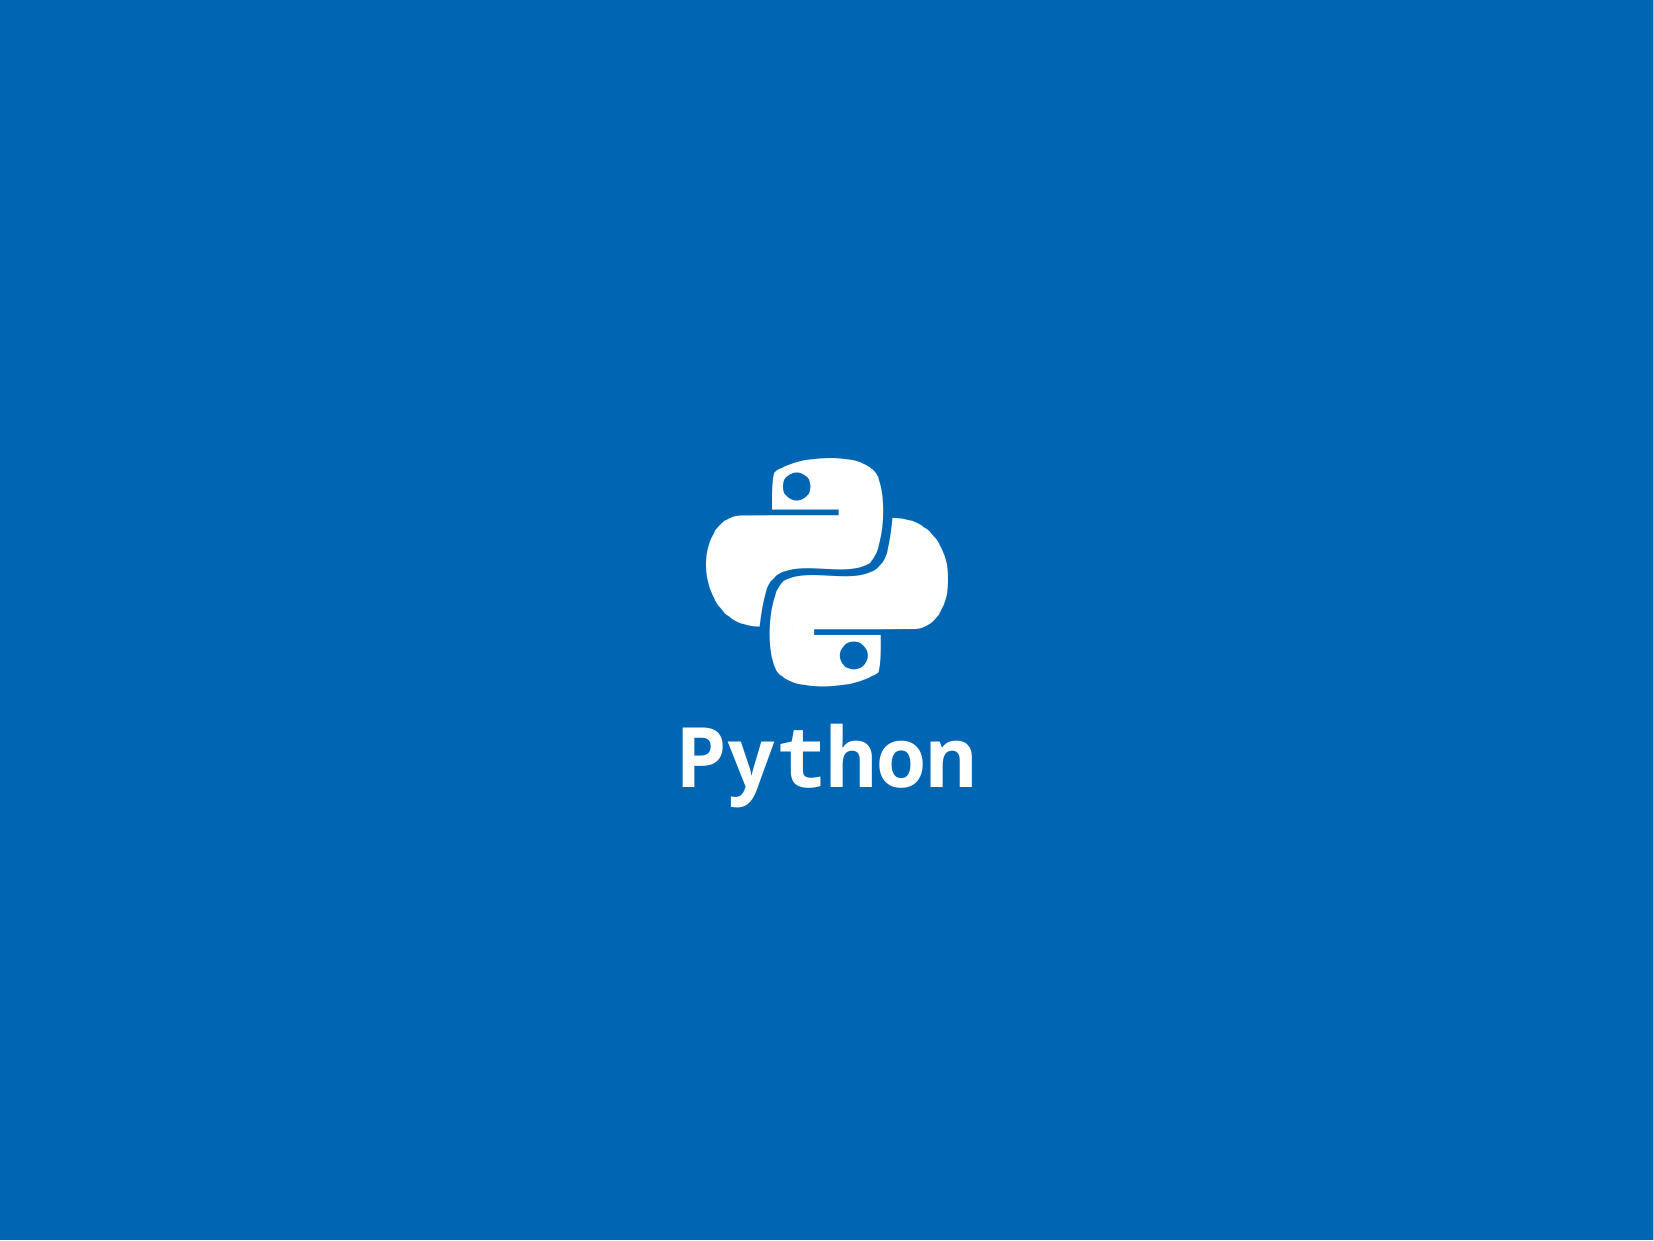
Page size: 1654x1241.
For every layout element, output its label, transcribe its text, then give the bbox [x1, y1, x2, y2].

text_box Python [631, 690, 1022, 789]
picture [706, 451, 948, 693]
